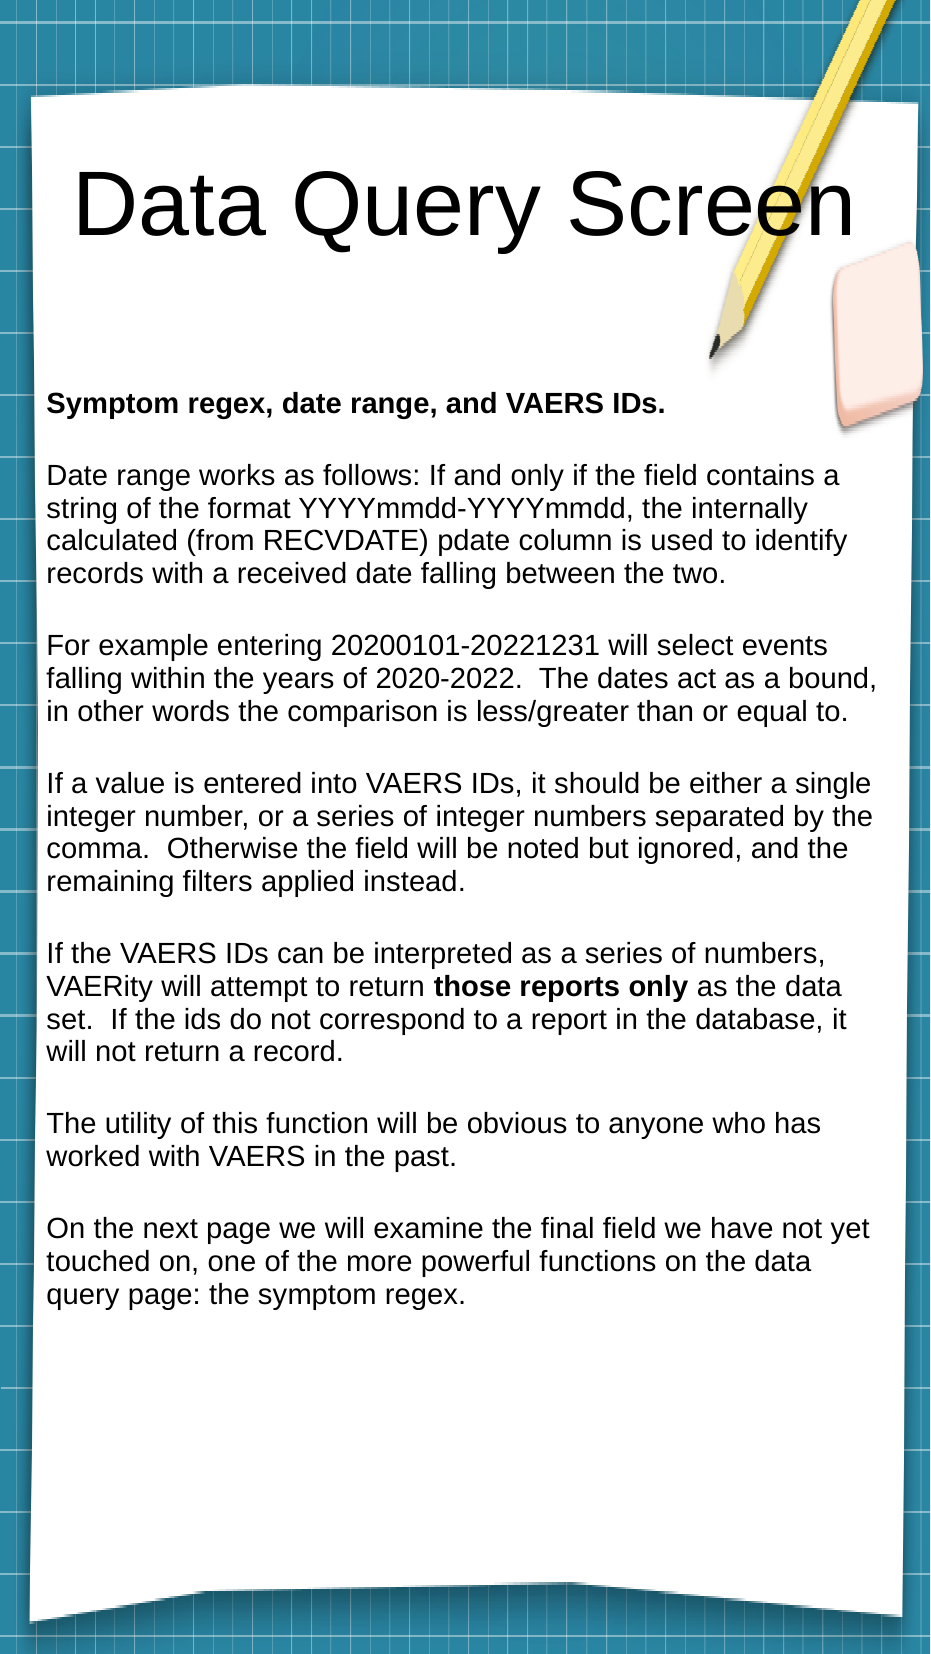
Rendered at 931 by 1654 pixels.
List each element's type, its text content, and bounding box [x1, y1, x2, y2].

picture [0, 0, 931, 1654]
list Symptom regex, date range, and VAERS IDs. Date range works as follows: If and only if the field contains a string of the format YYYYmmdd-YYYYmmdd, the internally calculated (from RECVDATE) pdate column is used to identify records with a received date falling between the two. For example entering 20200101-20221231 will select events falling within the years of 2020-2022. The dates act as a bound, in other words the comparison is less/greater than or equal to. If a value is entered into VAERS IDs, it should be either a single integer number, or a series of integer numbers separated by the comma. Otherwise the field will be noted but ignored, and the remaining filters applied instead. If the VAERS IDs can be interpreted as a series of numbers, VAERity will attempt to return those reports only as the data set. If the ids do not correspond to a report in the database, it will not return a record. The utility of this function will be obvious to anyone who has worked with VAERS in the past. On the next page we will examine the final field we have not yet touched on, one of the more powerful functions on the data query page: the symptom regex. [46, 386, 884, 1346]
title Data Query Screen [46, 65, 884, 342]
